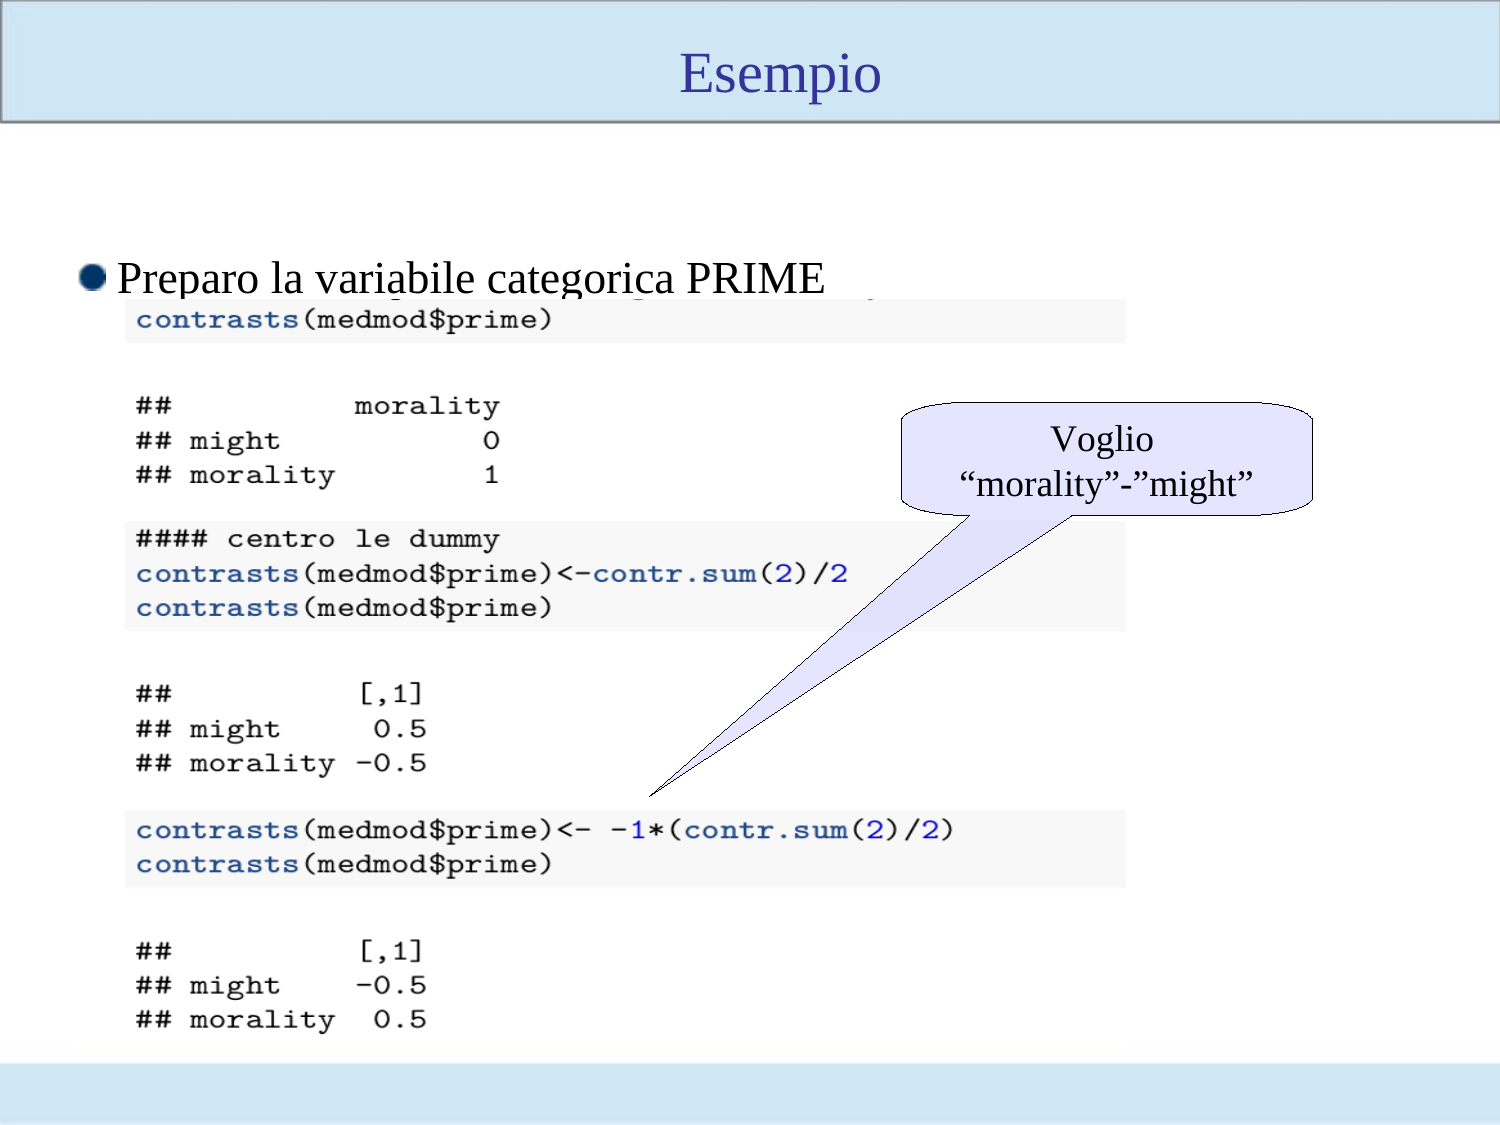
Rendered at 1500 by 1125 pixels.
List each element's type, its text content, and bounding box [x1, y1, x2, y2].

text_box Voglio “morality”-”might” [649, 402, 1313, 797]
text_box Preparo la variabile categorica PRIME [60, 207, 1486, 311]
title Esempio [249, 21, 1313, 117]
picture [0, 0, 1500, 1125]
